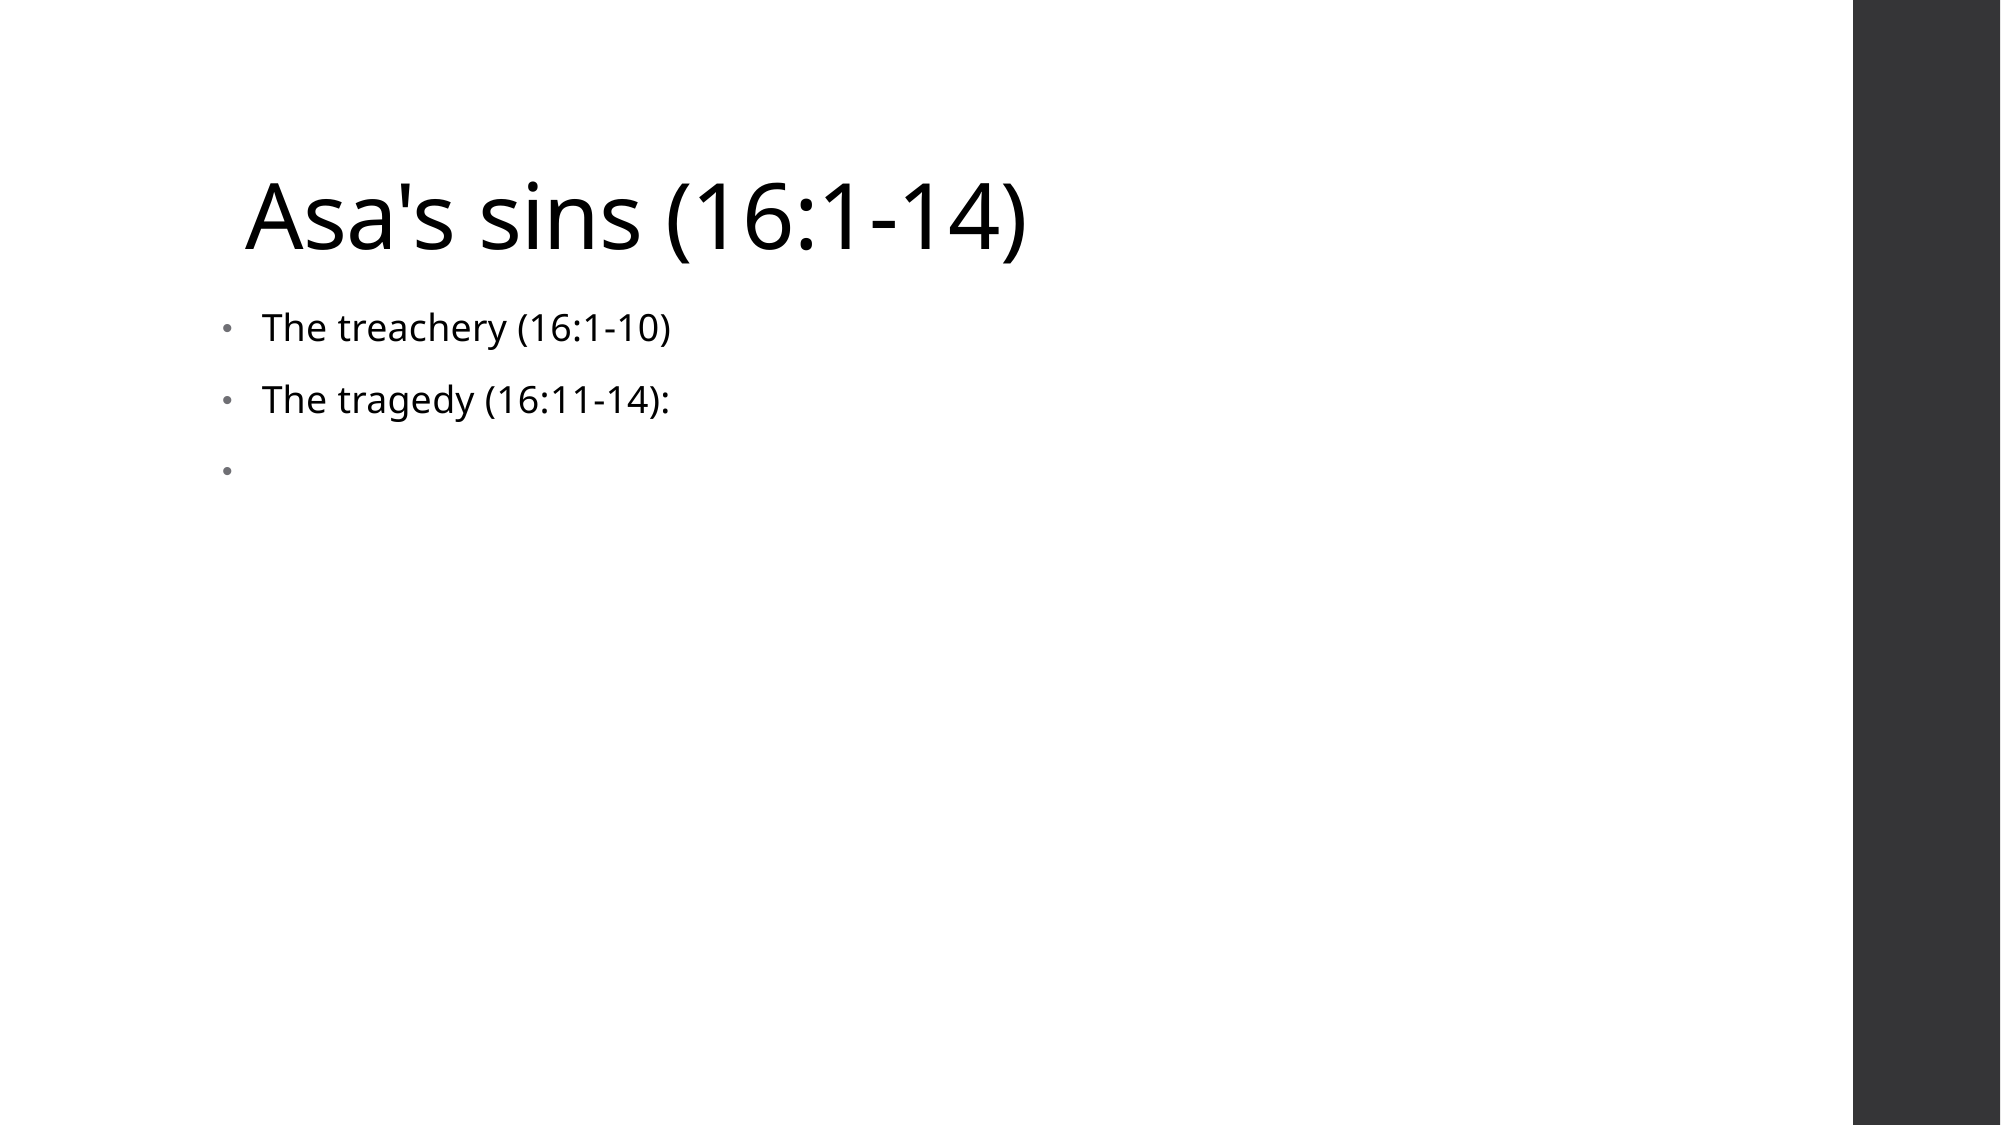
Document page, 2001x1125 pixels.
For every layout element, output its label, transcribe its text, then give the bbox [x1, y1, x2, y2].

title Asa's sins (16:1-14) [206, 60, 1797, 278]
list The treachery (16:1-10) The tragedy (16:11-14): [206, 299, 1617, 1014]
